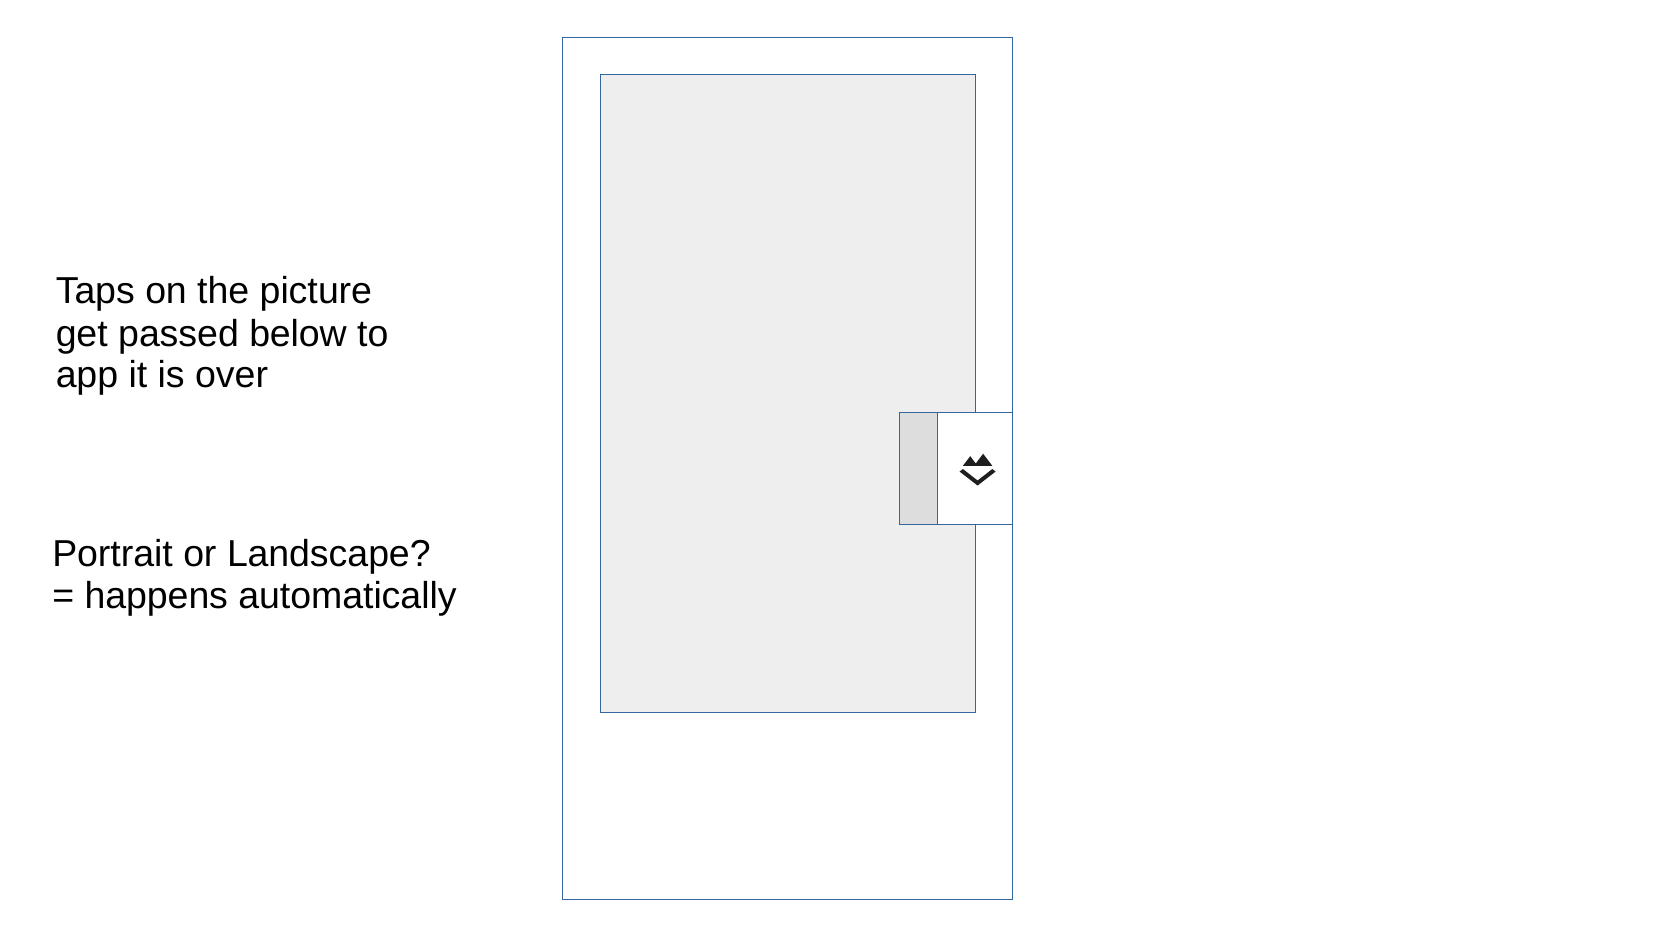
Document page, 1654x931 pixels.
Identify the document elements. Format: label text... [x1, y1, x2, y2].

text_box [562, 37, 1013, 900]
text_box Portrait or Landscape? = happens automatically [37, 525, 473, 624]
text_box Taps on the picture get passed below to app it is over [40, 262, 433, 404]
picture [958, 451, 998, 491]
